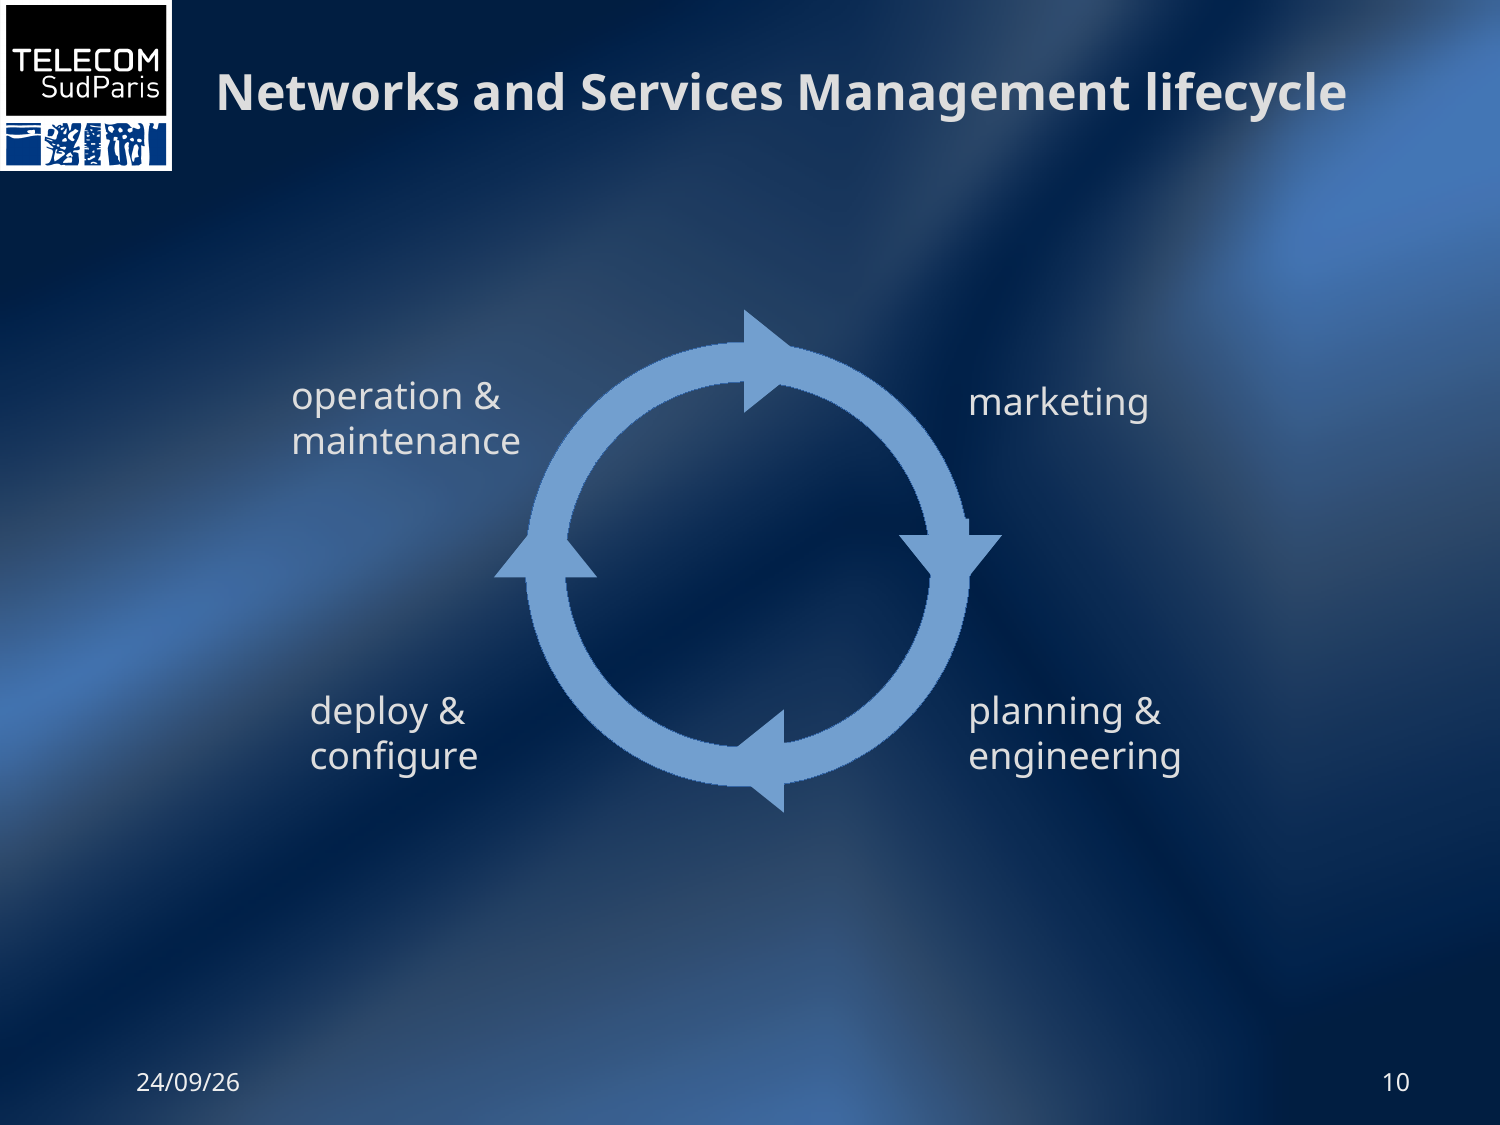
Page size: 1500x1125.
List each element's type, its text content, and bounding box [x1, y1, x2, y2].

text_box marketing [953, 370, 1174, 446]
text_box [493, 309, 1003, 813]
text_box operation & maintenance [276, 364, 550, 495]
title Networks and Services Management lifecycle [200, 22, 1394, 158]
text_box deploy & configure [294, 679, 506, 810]
text_box planning & engineering [953, 679, 1212, 810]
picture [0, 0, 1500, 1125]
